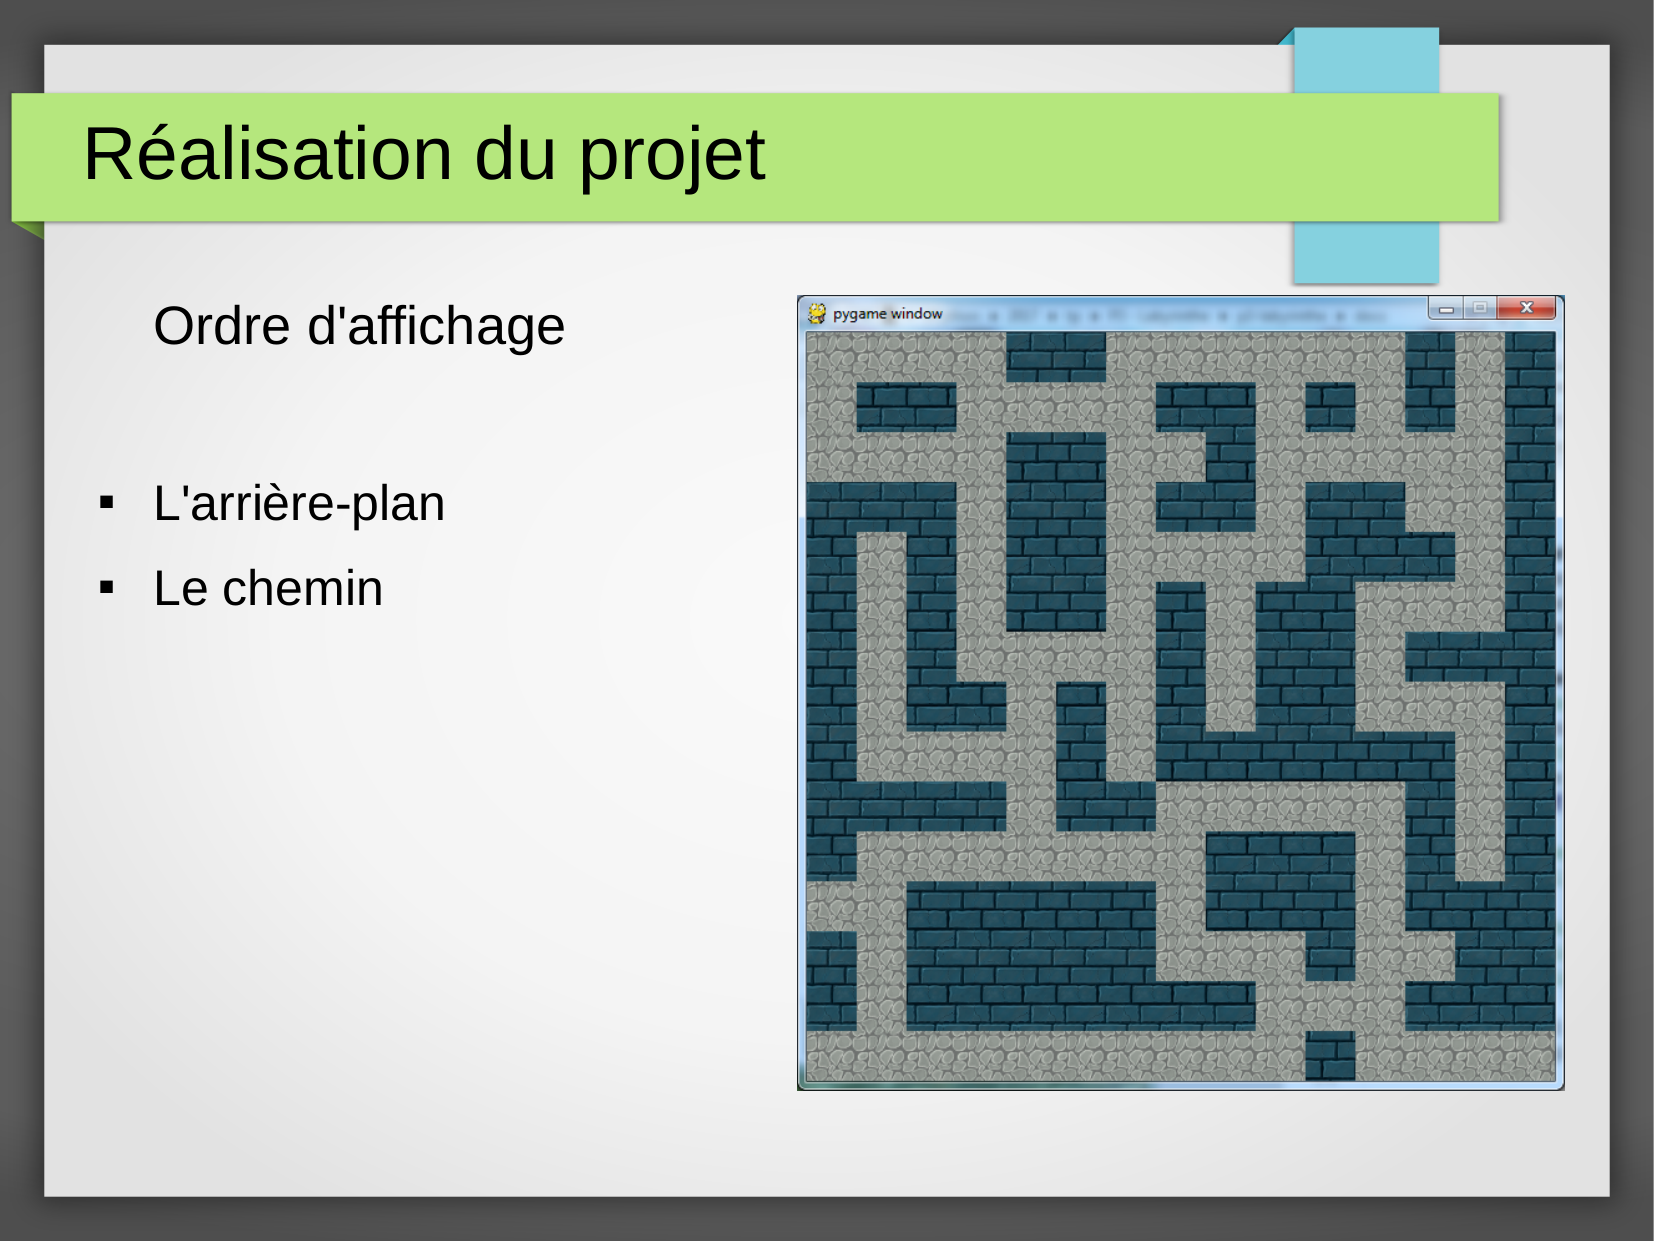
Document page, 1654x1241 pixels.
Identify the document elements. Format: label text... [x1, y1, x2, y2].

list Ordre d'affichage L'arrière-plan Le chemin [82, 295, 797, 1015]
list Ordre d'affichage L'arrière-plan Le chemin [1565, 295, 1571, 1015]
title Réalisation du projet [82, 94, 1264, 213]
picture [0, 0, 1654, 1241]
